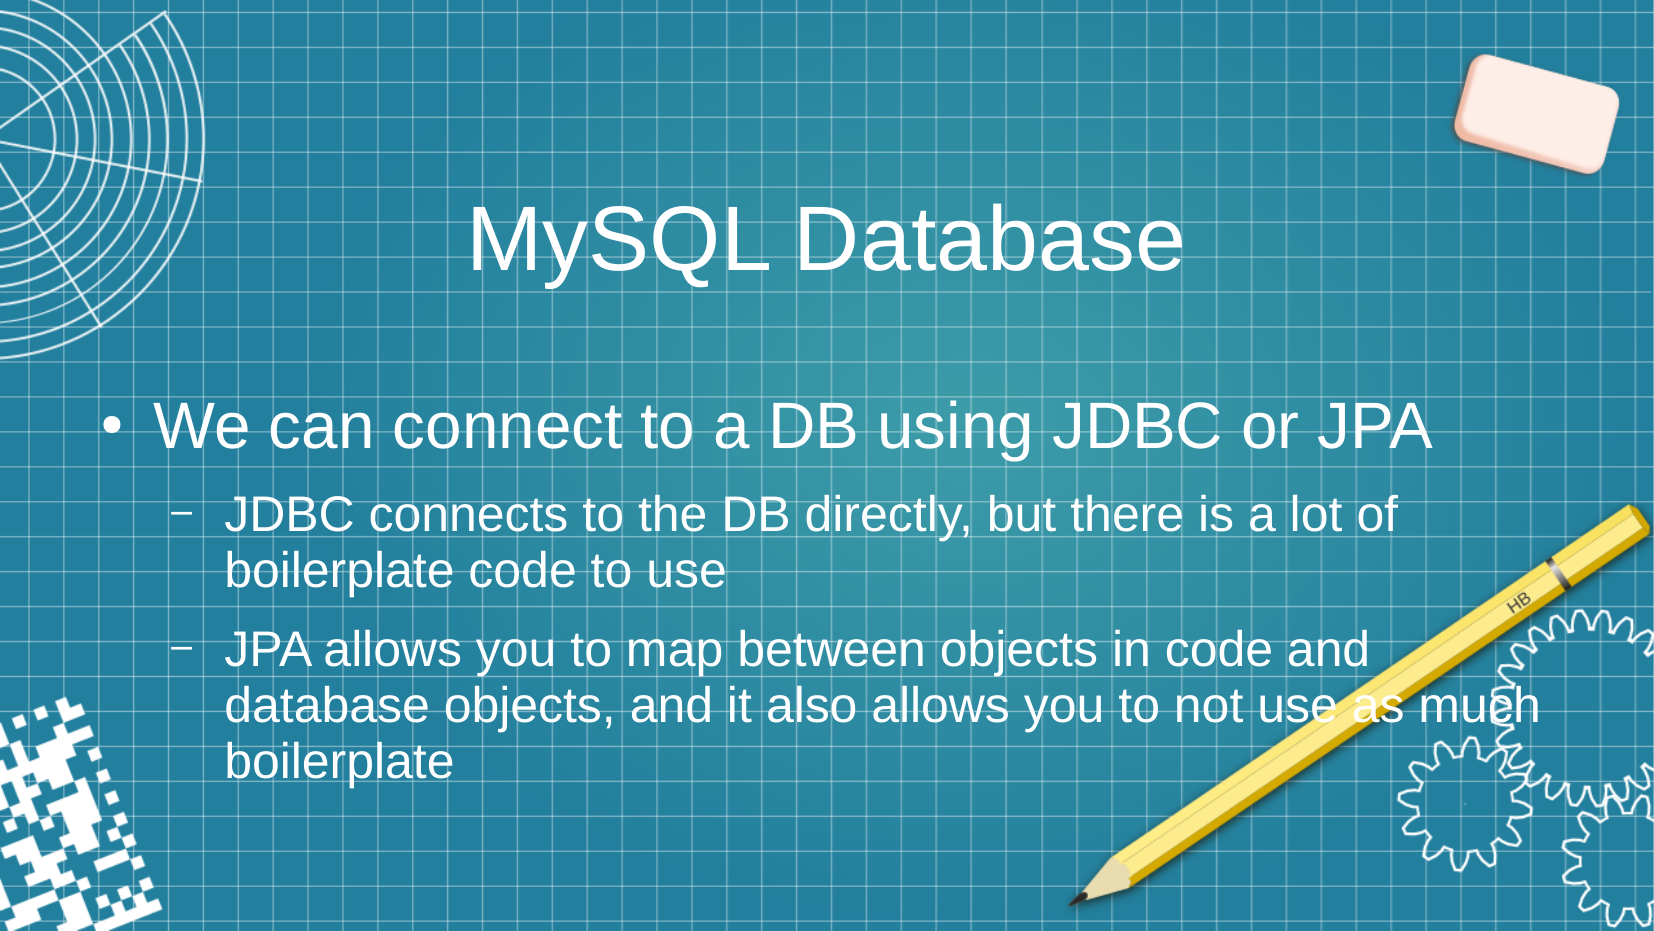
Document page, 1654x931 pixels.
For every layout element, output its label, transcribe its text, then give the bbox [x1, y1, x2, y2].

picture [0, 0, 1654, 931]
title MySQL Database [82, 132, 1571, 346]
list We can connect to a DB using JDBC or JPA JDBC connects to the DB directly, but there is a lot of boilerplate code to use JPA allows you to map between objects in code and database objects, and it also allows you to not use as much boilerplate [82, 389, 1571, 842]
